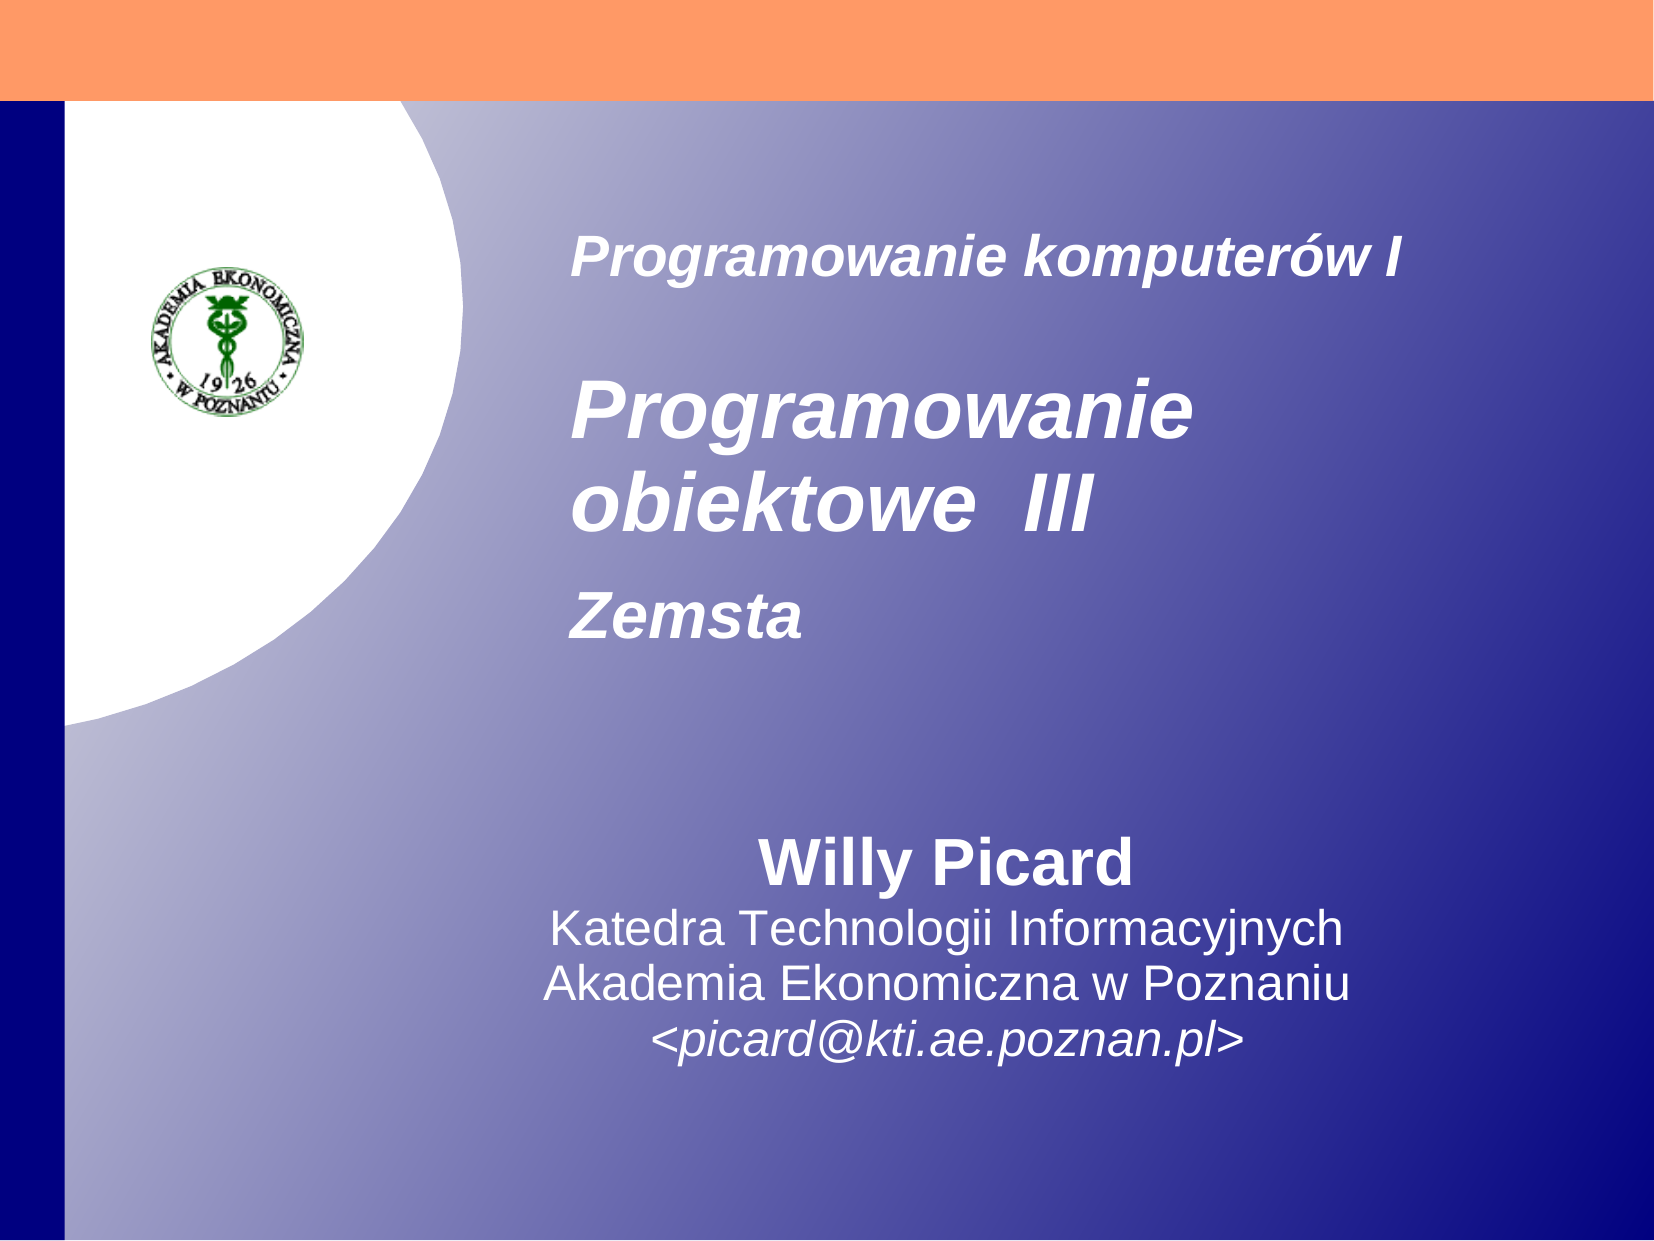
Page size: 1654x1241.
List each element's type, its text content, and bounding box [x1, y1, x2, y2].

picture [151, 267, 304, 417]
title Programowanie komputerów I Programowanie obiektowe III Zemsta [570, 223, 1546, 655]
